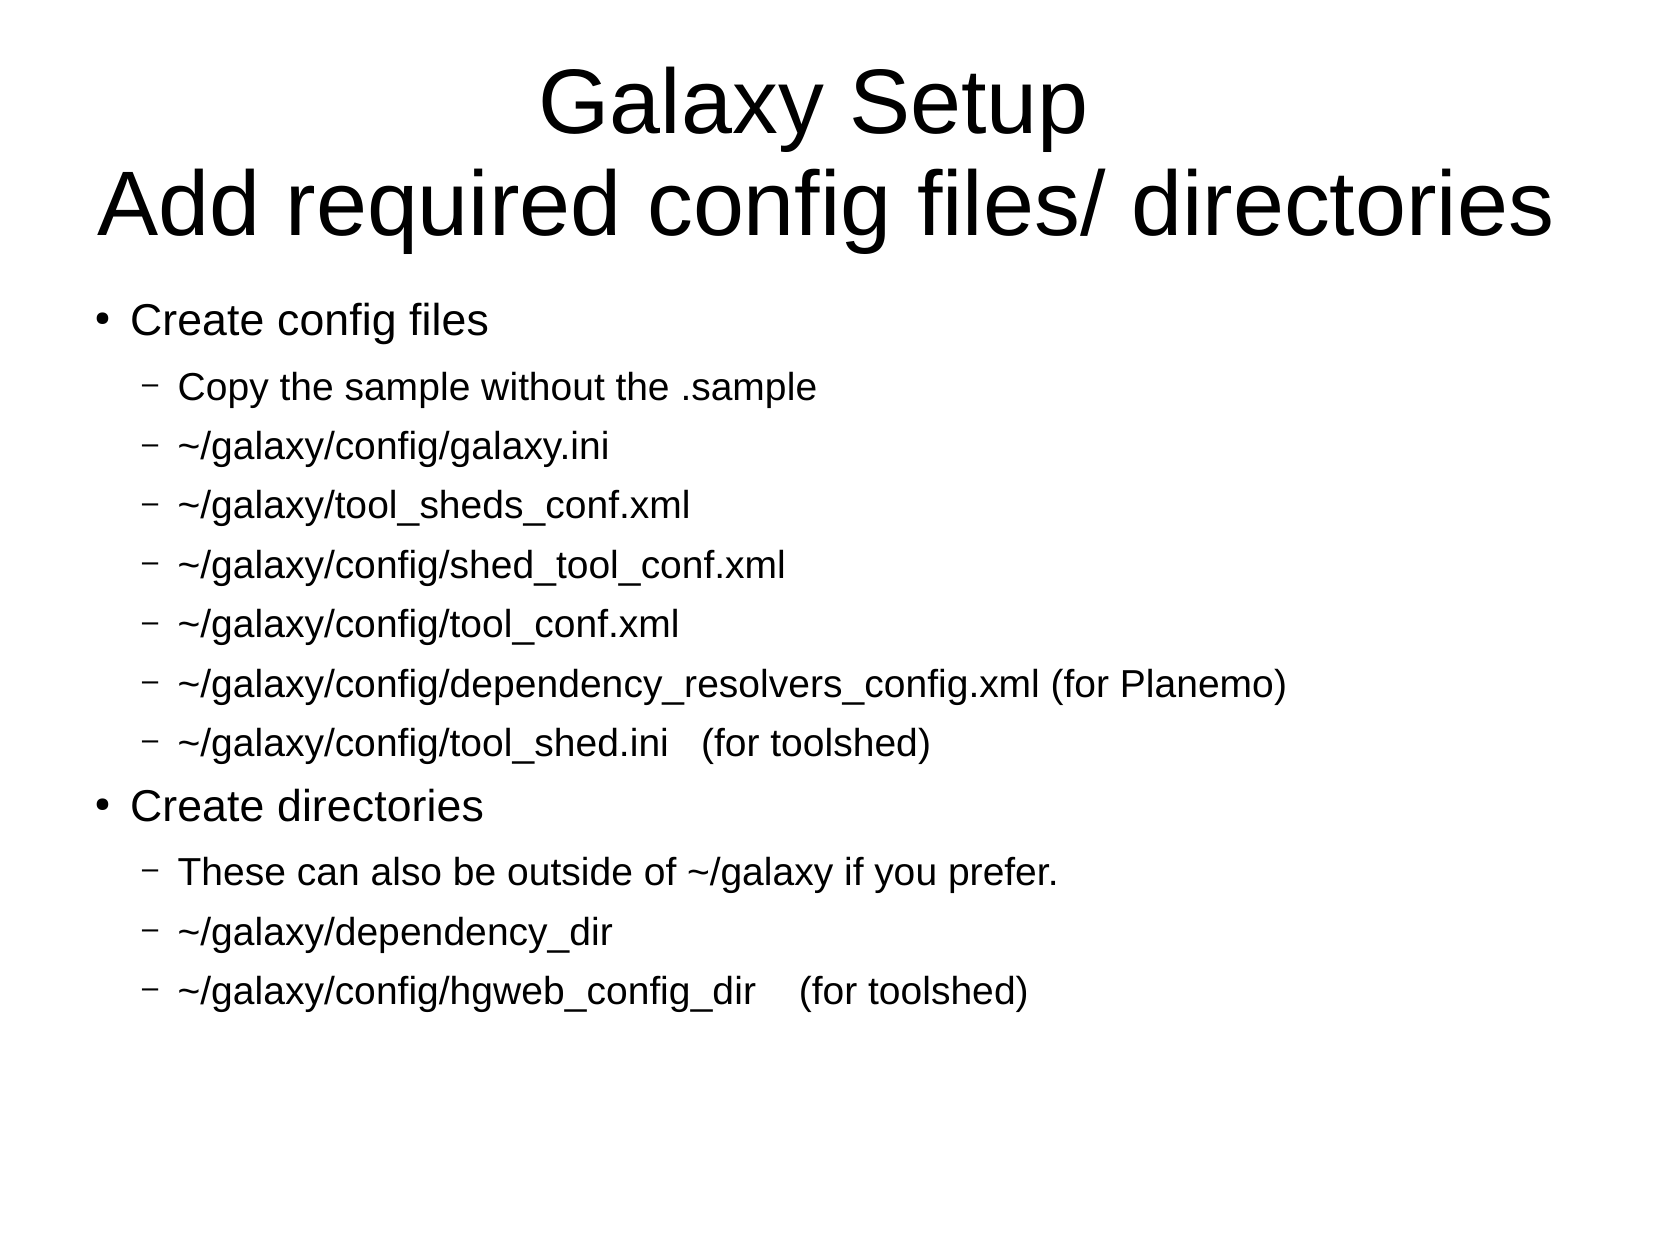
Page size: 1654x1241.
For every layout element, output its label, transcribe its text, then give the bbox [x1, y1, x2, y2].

list Create config files Copy the sample without the .sample ~/galaxy/config/galaxy.ini ~/galaxy/tool_sheds_conf.xml ~/galaxy/config/shed_tool_conf.xml ~/galaxy/config/tool_conf.xml ~/galaxy/config/dependency_resolvers_config.xml (for Planemo) ~/galaxy/config/tool_shed.ini (for toolshed) Create directories These can also be outside of ~/galaxy if you prefer. ~/galaxy/dependency_dir ~/galaxy/config/hgweb_config_dir (for toolshed) [82, 295, 1571, 1015]
title Galaxy Setup Add required config files/ directories [82, 49, 1571, 257]
